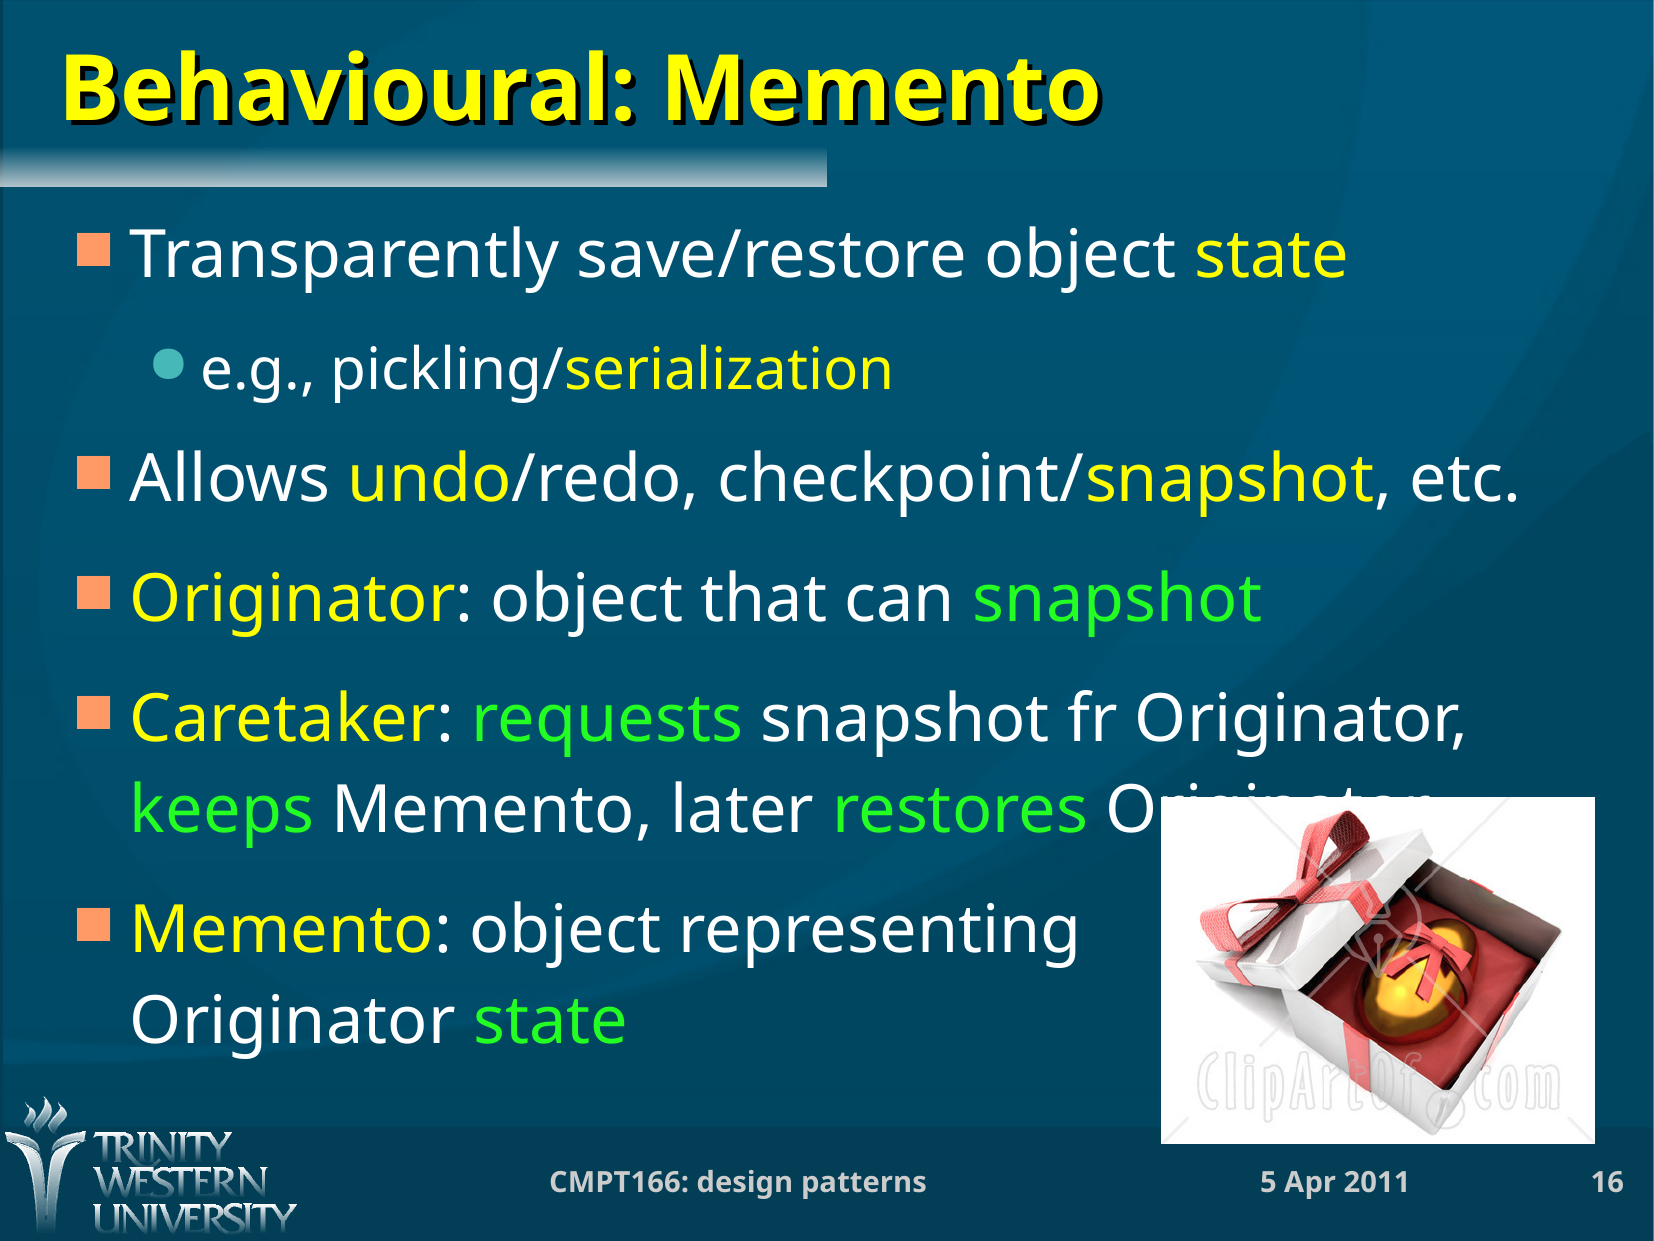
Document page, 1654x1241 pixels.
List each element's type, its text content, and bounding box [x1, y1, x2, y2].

title Behavioural: Memento [59, 19, 1595, 148]
list Transparently save/restore object state e.g., pickling/serialization Allows undo/redo, checkpoint/snapshot, etc. Originator: object that can snapshot Caretaker: requests snapshot fr Originator, keeps Memento, later restores Originator Memento: object representing Originator state [59, 206, 1625, 1026]
picture [38, 1227, 54, 1232]
text_box 2nd level mgr [0, 154, 827, 158]
picture [1162, 797, 1594, 1143]
